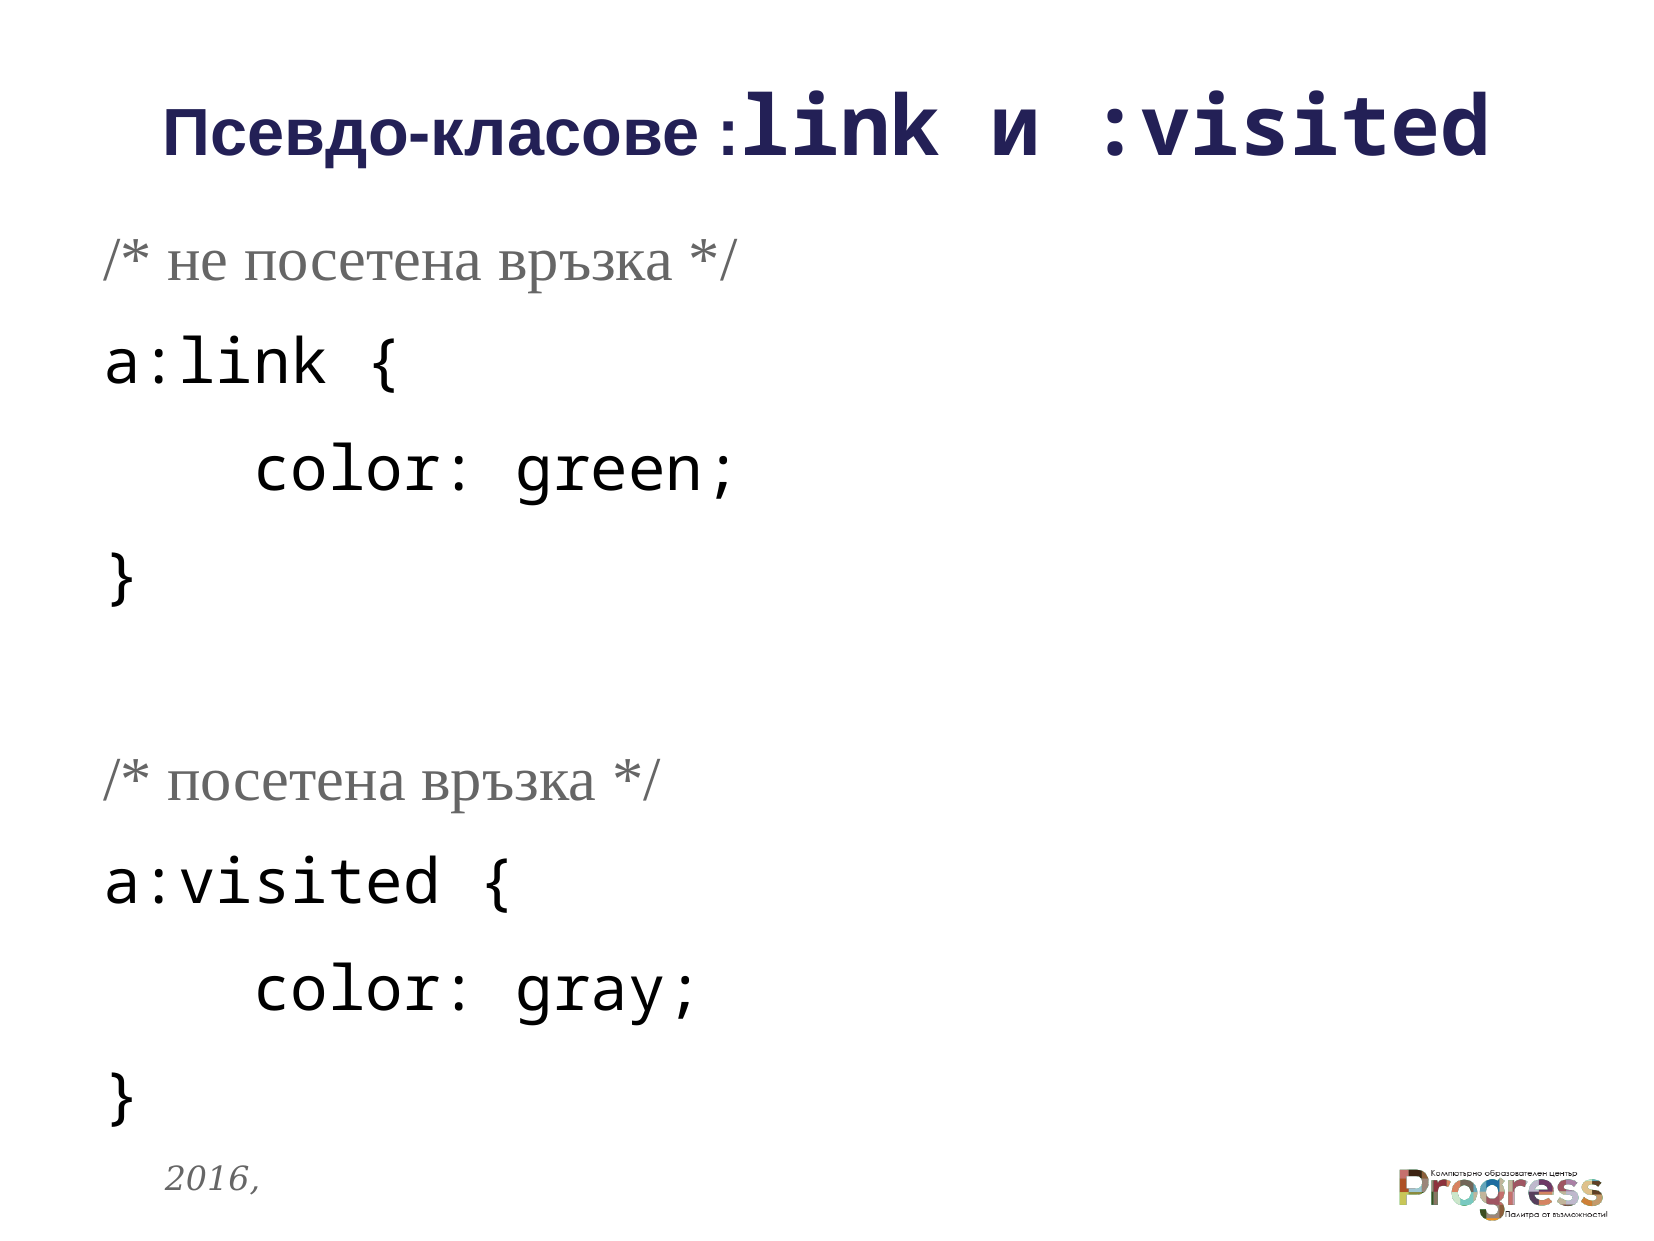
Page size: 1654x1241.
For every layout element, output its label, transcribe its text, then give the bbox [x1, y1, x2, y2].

picture [1399, 1168, 1613, 1221]
list [90, 225, 1531, 1141]
text_box 2016, Ива Е. Попова [150, 1152, 586, 1201]
title Псевдо-класове :link и :visited [82, 61, 1571, 186]
